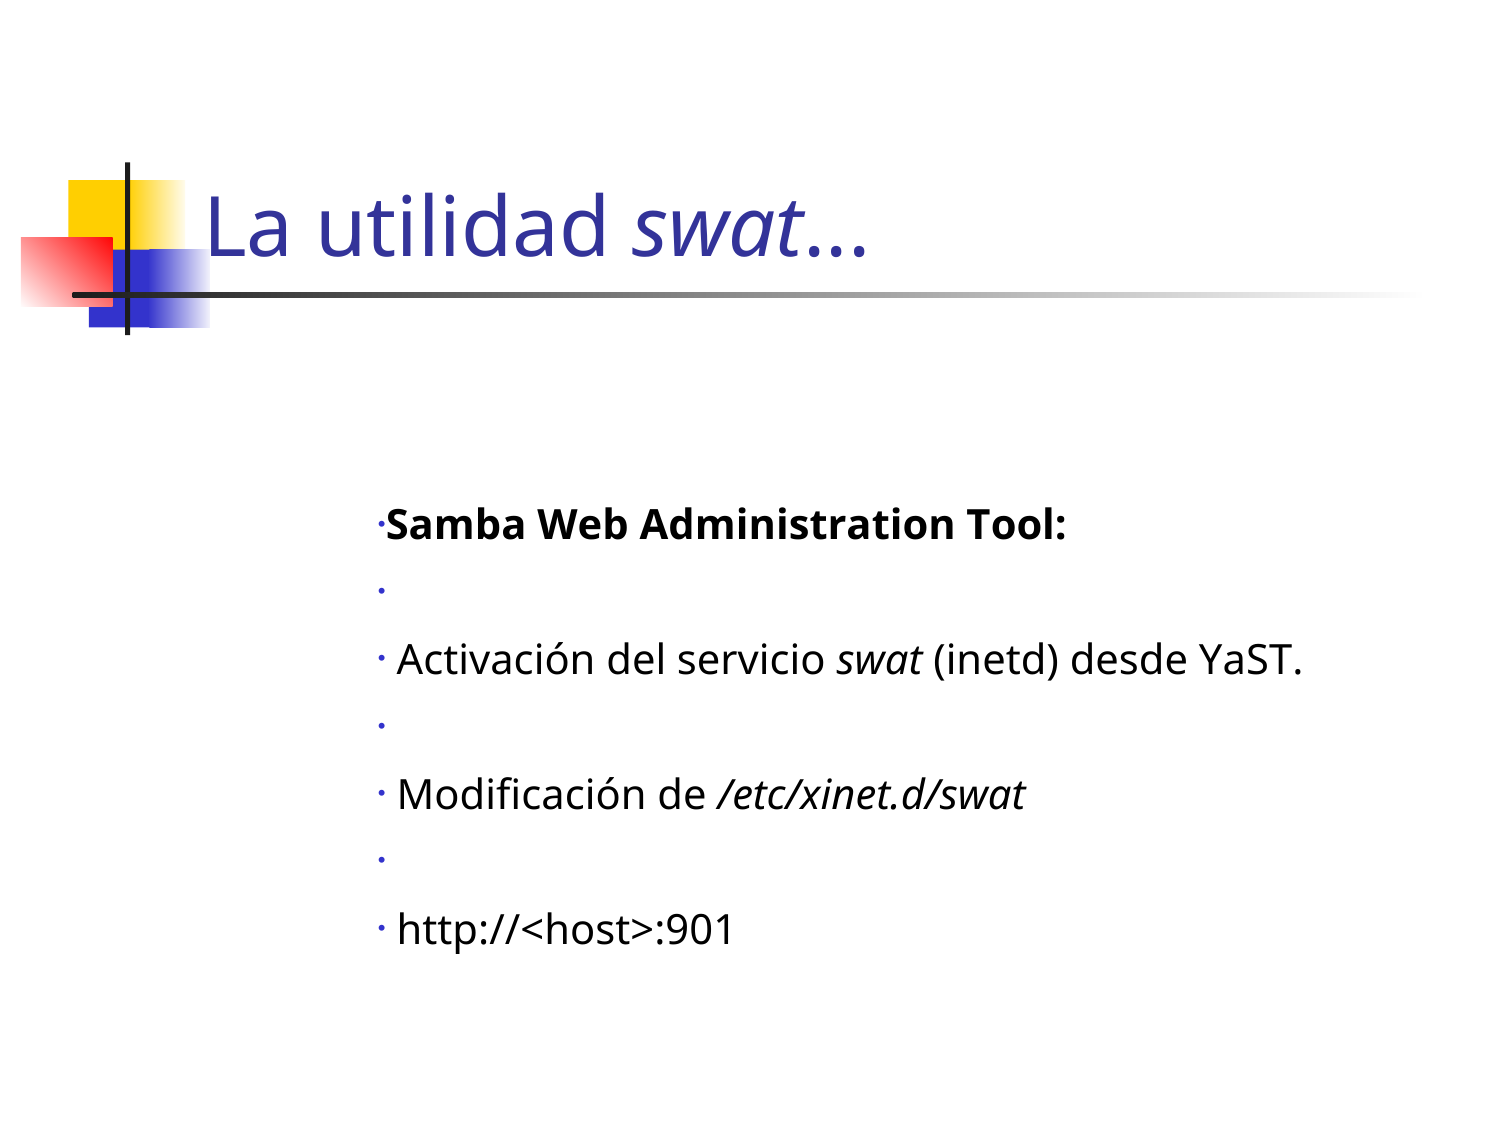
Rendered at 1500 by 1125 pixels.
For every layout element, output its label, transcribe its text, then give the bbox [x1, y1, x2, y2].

title La utilidad swat... [188, 101, 1468, 289]
text_box Samba Web Administration Tool: Activación del servicio swat (inetd) desde YaST. Modificación de /etc/xinet.d/swat http://<host>:901 [362, 487, 1413, 951]
